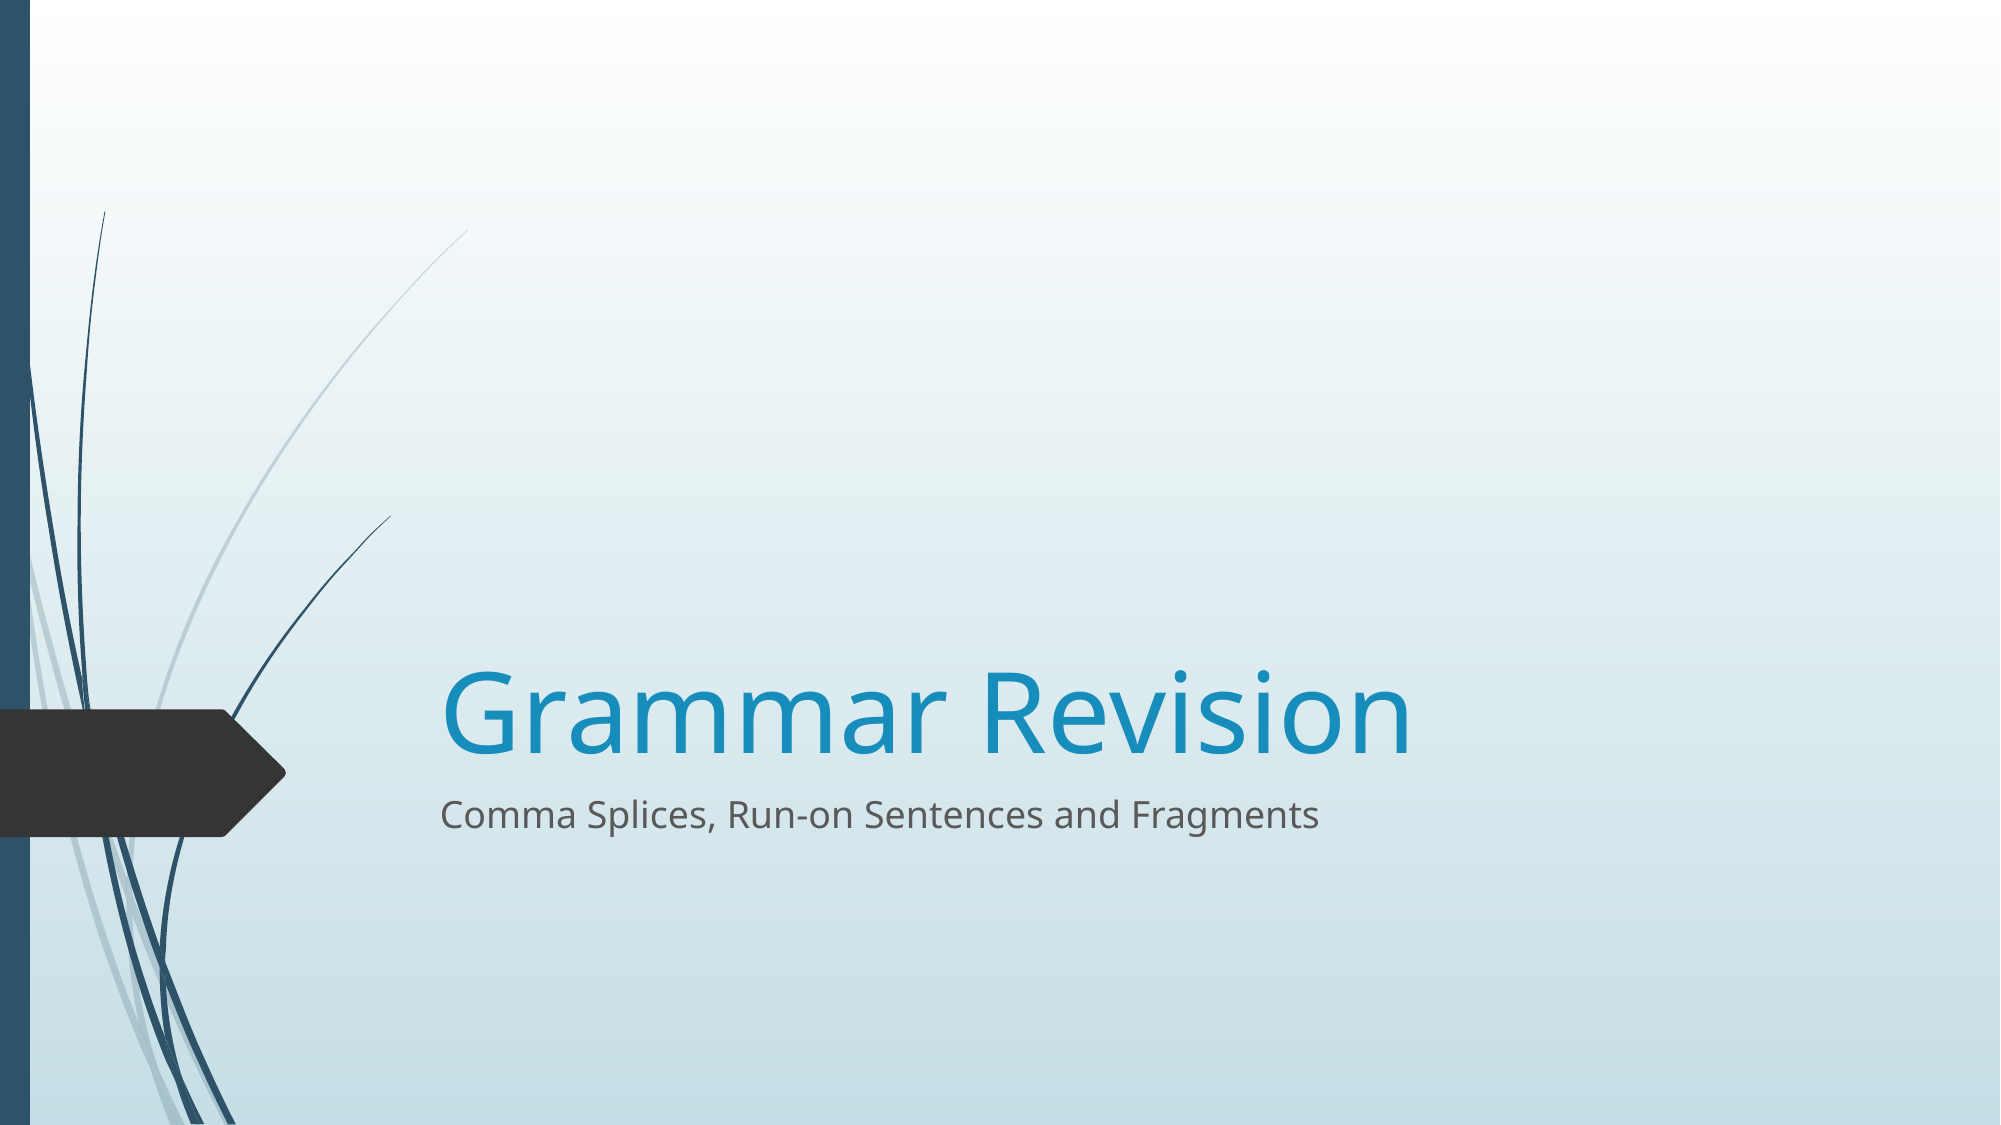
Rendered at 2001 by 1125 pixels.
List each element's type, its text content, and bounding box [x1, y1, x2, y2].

title Grammar Revision [424, 412, 1888, 783]
subtitle Comma Splices, Run-on Sentences and Fragments [424, 783, 1888, 969]
